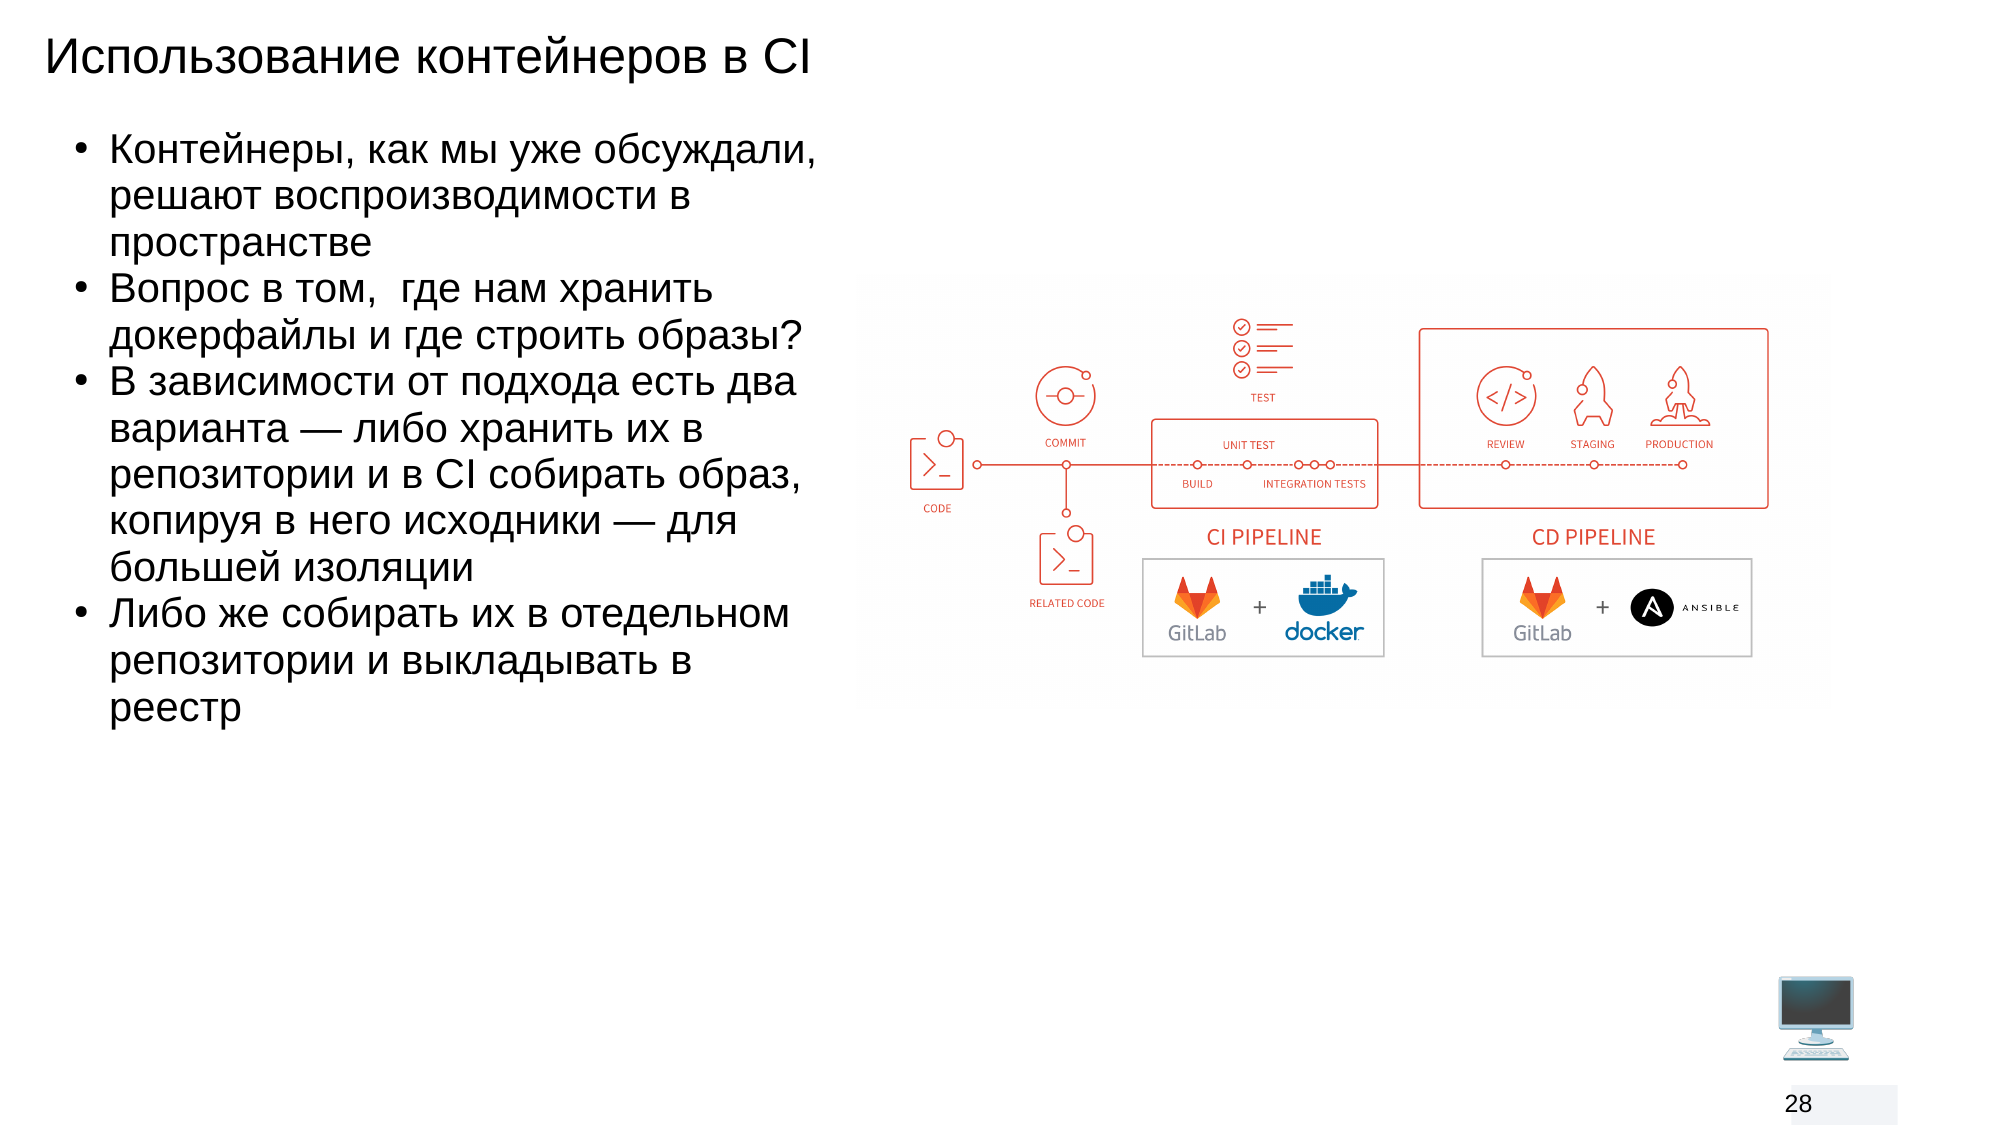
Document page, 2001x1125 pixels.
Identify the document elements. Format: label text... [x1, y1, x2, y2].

text_box Контейнеры, как мы уже обсуждали, решают воспроизводимости в пространстве Вопрос в том, где нам хранить докерфайлы и где строить образы? В зависимости от подхода есть два варианта — либо хранить их в репозитории и в CI собирать образ, копируя в него исходники — для большей изоляции Либо же собирать их в отедельном репозитории и выкладывать в реестр [59, 118, 852, 831]
picture [856, 274, 1831, 709]
picture [1771, 974, 1861, 1063]
text_box <number> [1769, 1082, 1914, 1125]
text_box Использование контейнеров в CI [29, 21, 1595, 92]
